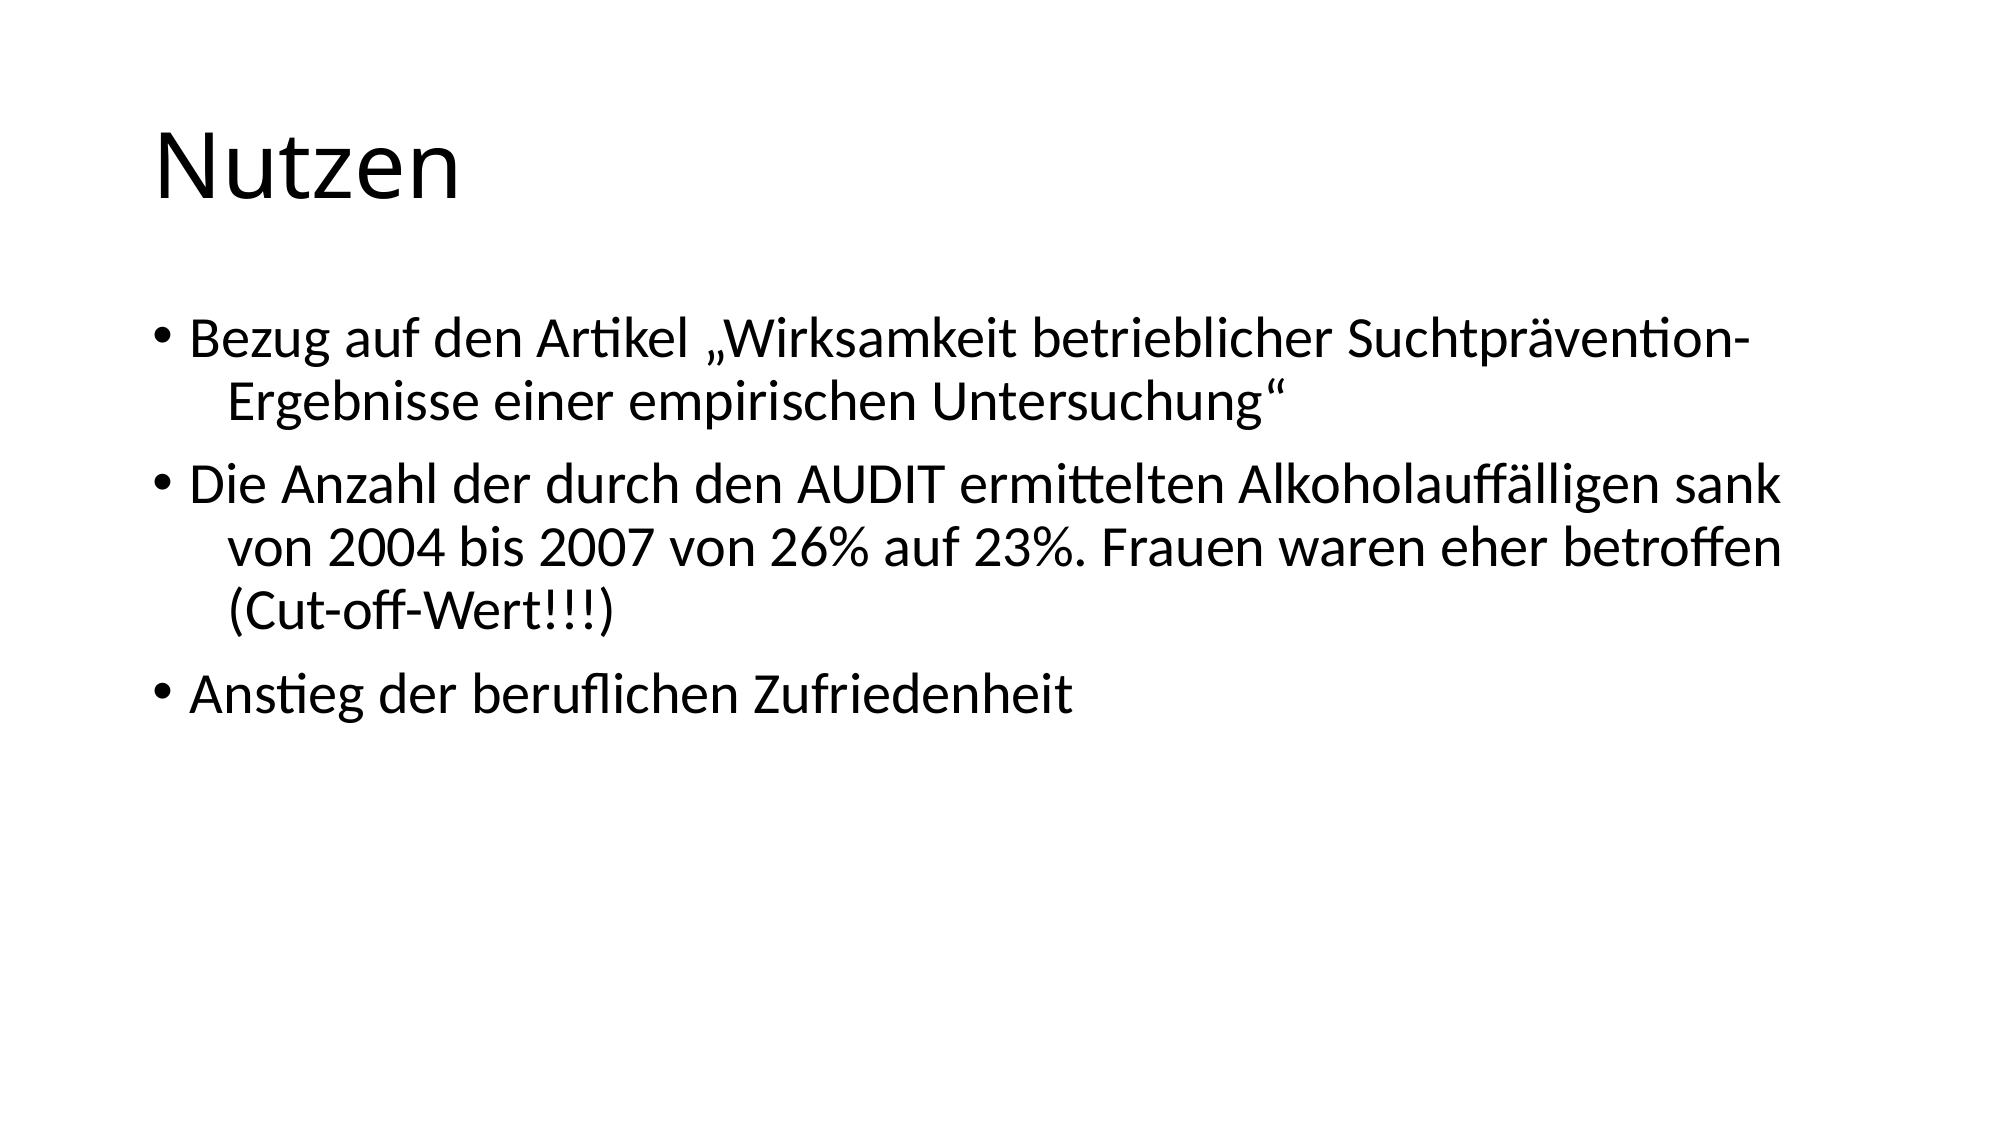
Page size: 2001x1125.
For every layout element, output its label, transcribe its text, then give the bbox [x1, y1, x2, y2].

list Bezug auf den Artikel „Wirksamkeit betrieblicher Suchtprävention-Ergebnisse einer empirischen Untersuchung“ Die Anzahl der durch den AUDIT ermittelten Alkoholauffälligen sank von 2004 bis 2007 von 26% auf 23%. Frauen waren eher betroffen (Cut-off-Wert!!!) Anstieg der beruflichen Zufriedenheit [137, 299, 1863, 1014]
title Nutzen [137, 59, 1863, 278]
